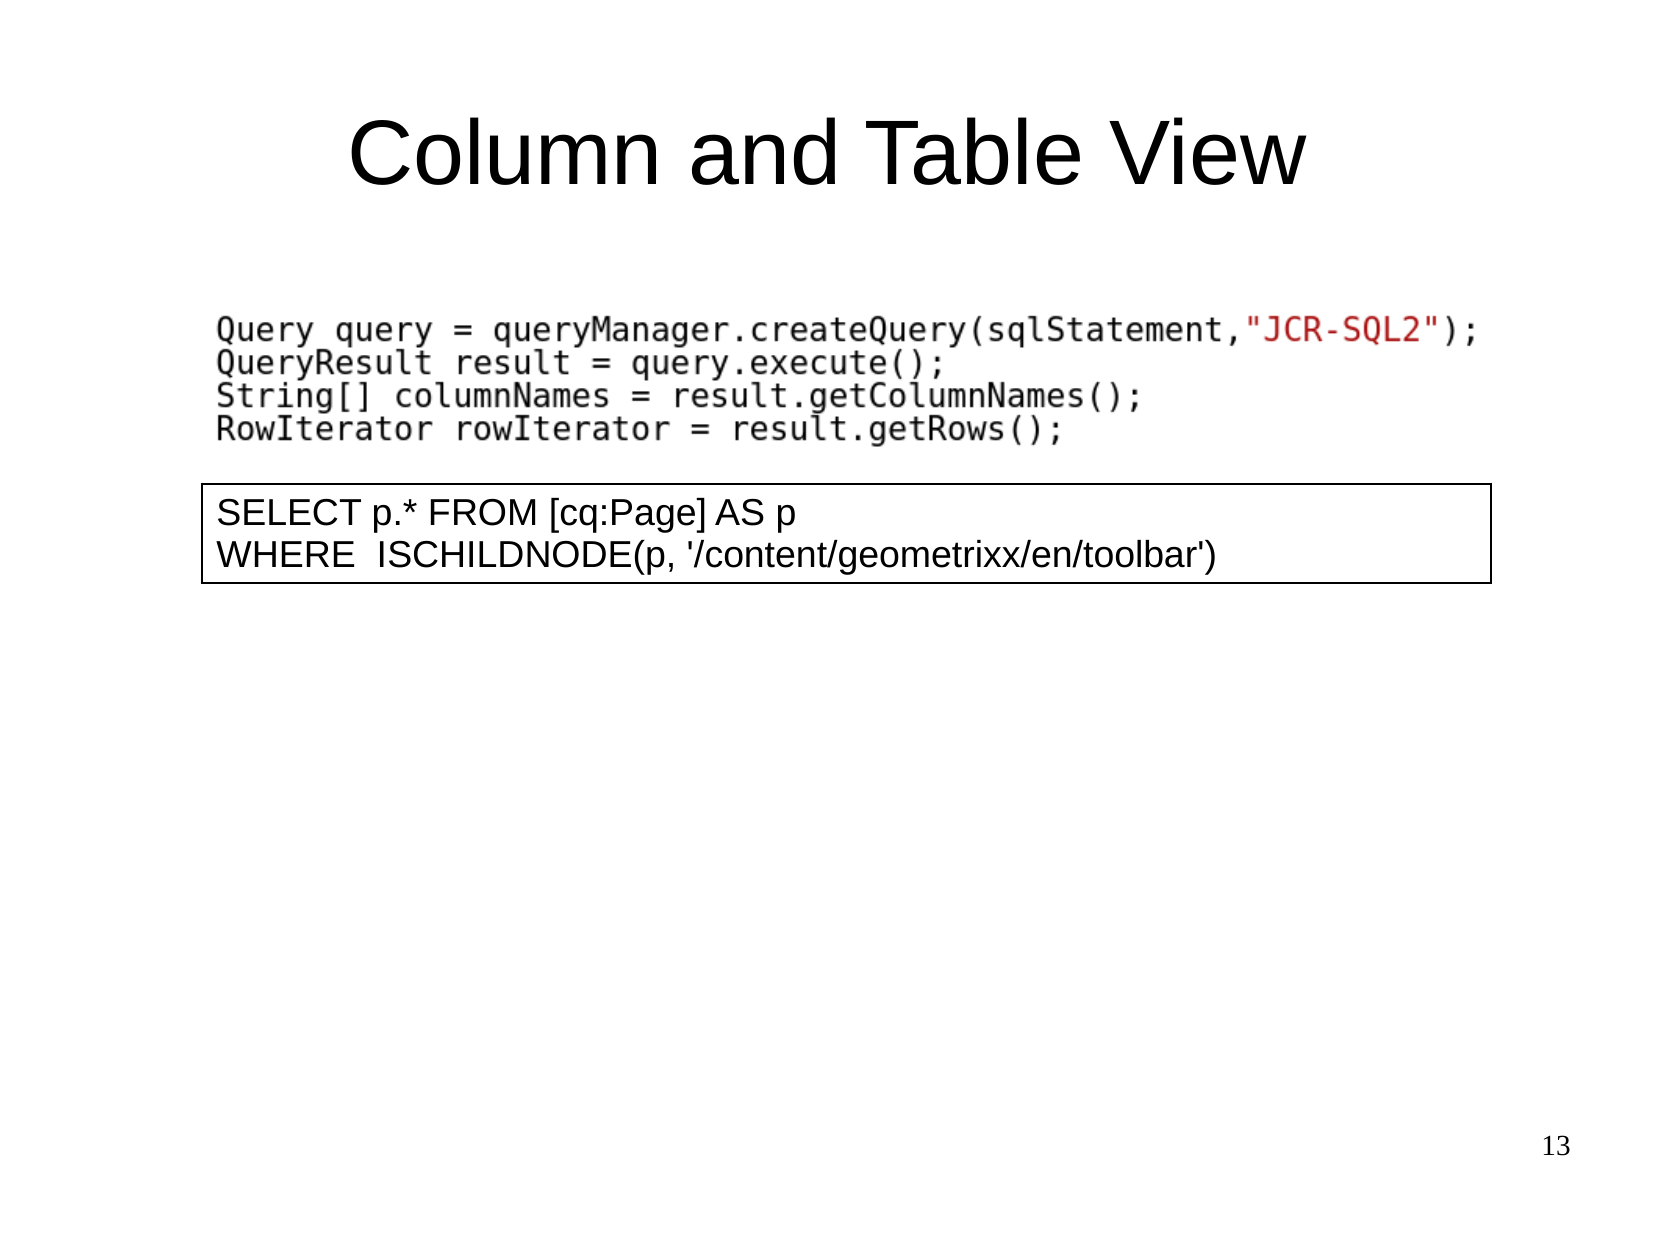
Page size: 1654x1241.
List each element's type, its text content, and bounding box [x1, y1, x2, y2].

picture [195, 299, 1505, 464]
table_header SELECT p.* FROM [cq:Page] AS p WHERE ISCHILDNODE(p, '/content/geometrixx/en/toolbar') [203, 485, 1490, 582]
title Column and Table View [83, 49, 1572, 257]
